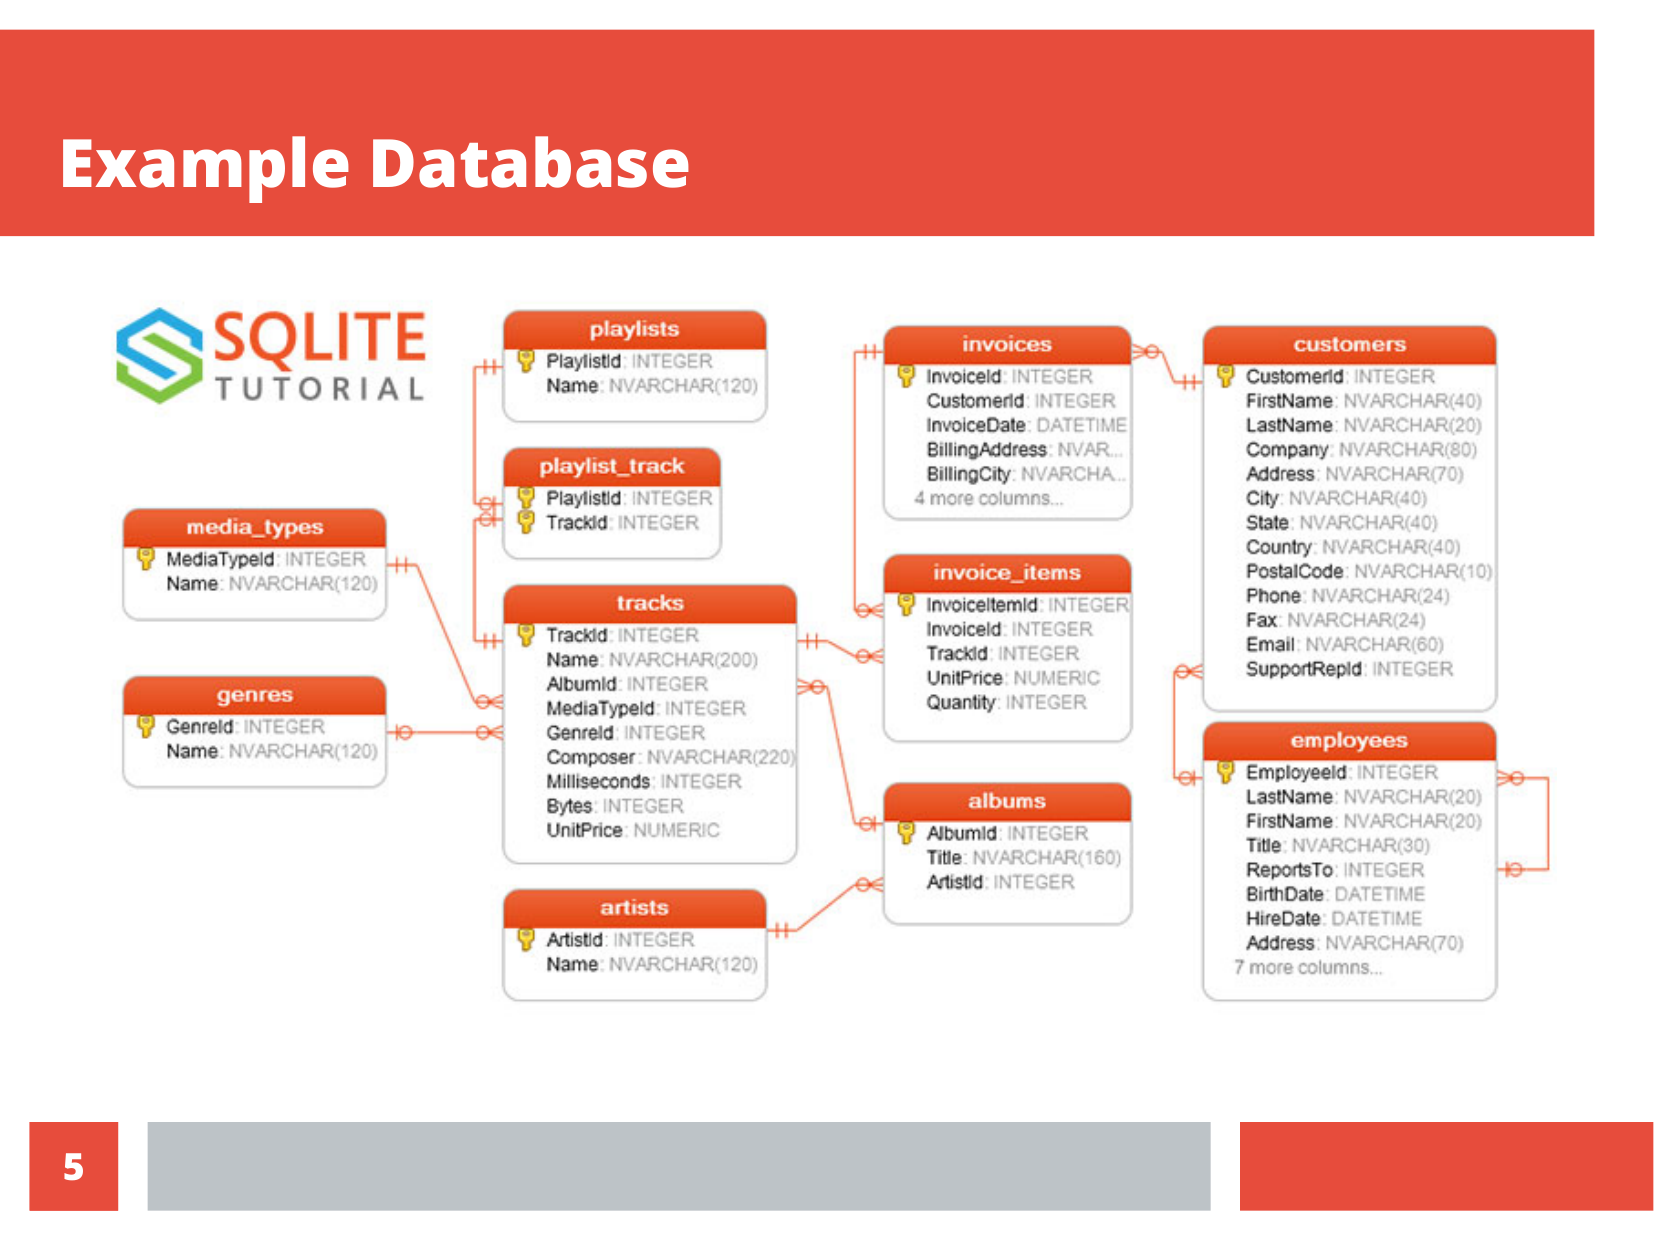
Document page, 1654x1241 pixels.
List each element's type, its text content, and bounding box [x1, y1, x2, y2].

picture [97, 286, 1557, 1021]
title Example Database [59, 59, 1595, 207]
